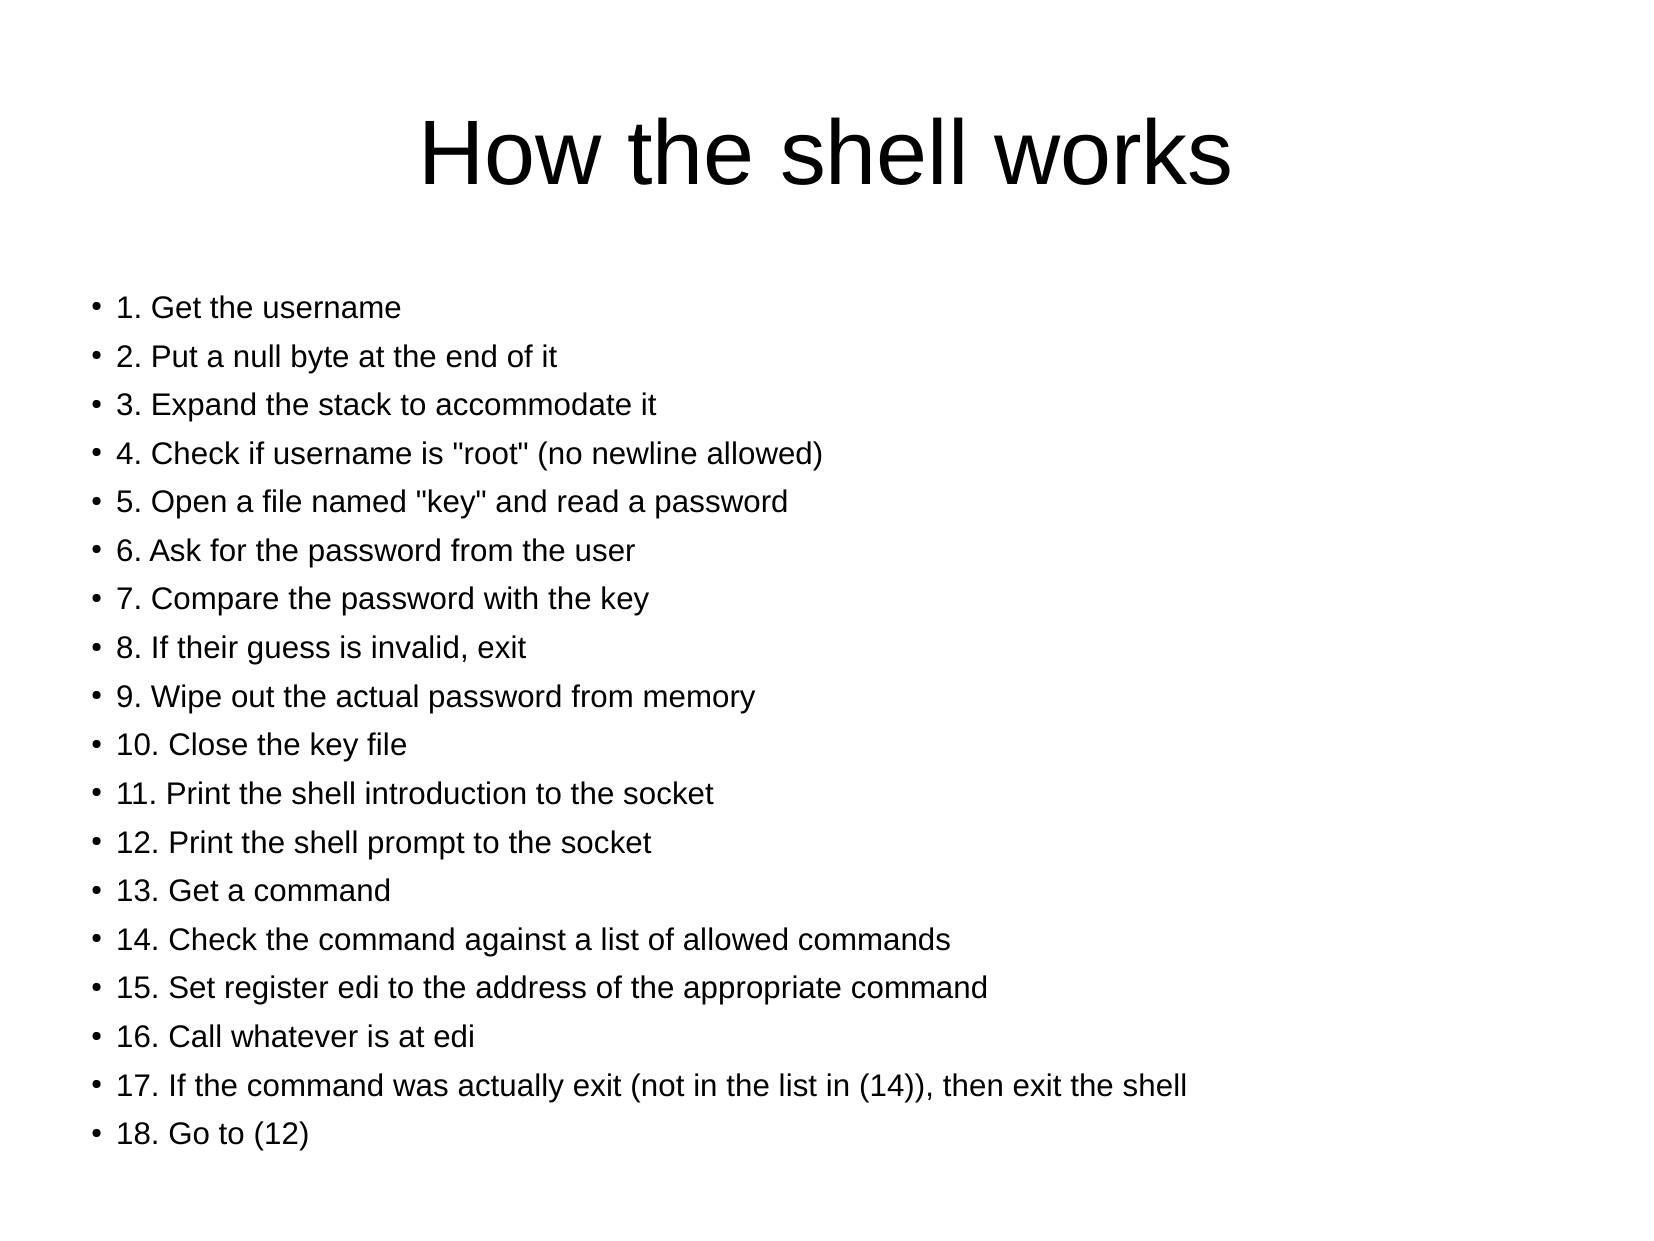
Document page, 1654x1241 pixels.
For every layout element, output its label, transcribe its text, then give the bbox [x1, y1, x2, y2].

list 1. Get the username 2. Put a null byte at the end of it 3. Expand the stack to accommodate it 4. Check if username is "root" (no newline allowed) 5. Open a file named "key" and read a password 6. Ask for the password from the user 7. Compare the password with the key 8. If their guess is invalid, exit 9. Wipe out the actual password from memory 10. Close the key file 11. Print the shell introduction to the socket 12. Print the shell prompt to the socket 13. Get a command 14. Check the command against a list of allowed commands 15. Set register edi to the address of the appropriate command 16. Call whatever is at edi 17. If the command was actually exit (not in the list in (14)), then exit the shell 18. Go to (12) [82, 290, 1571, 1171]
title How the shell works [82, 49, 1571, 257]
